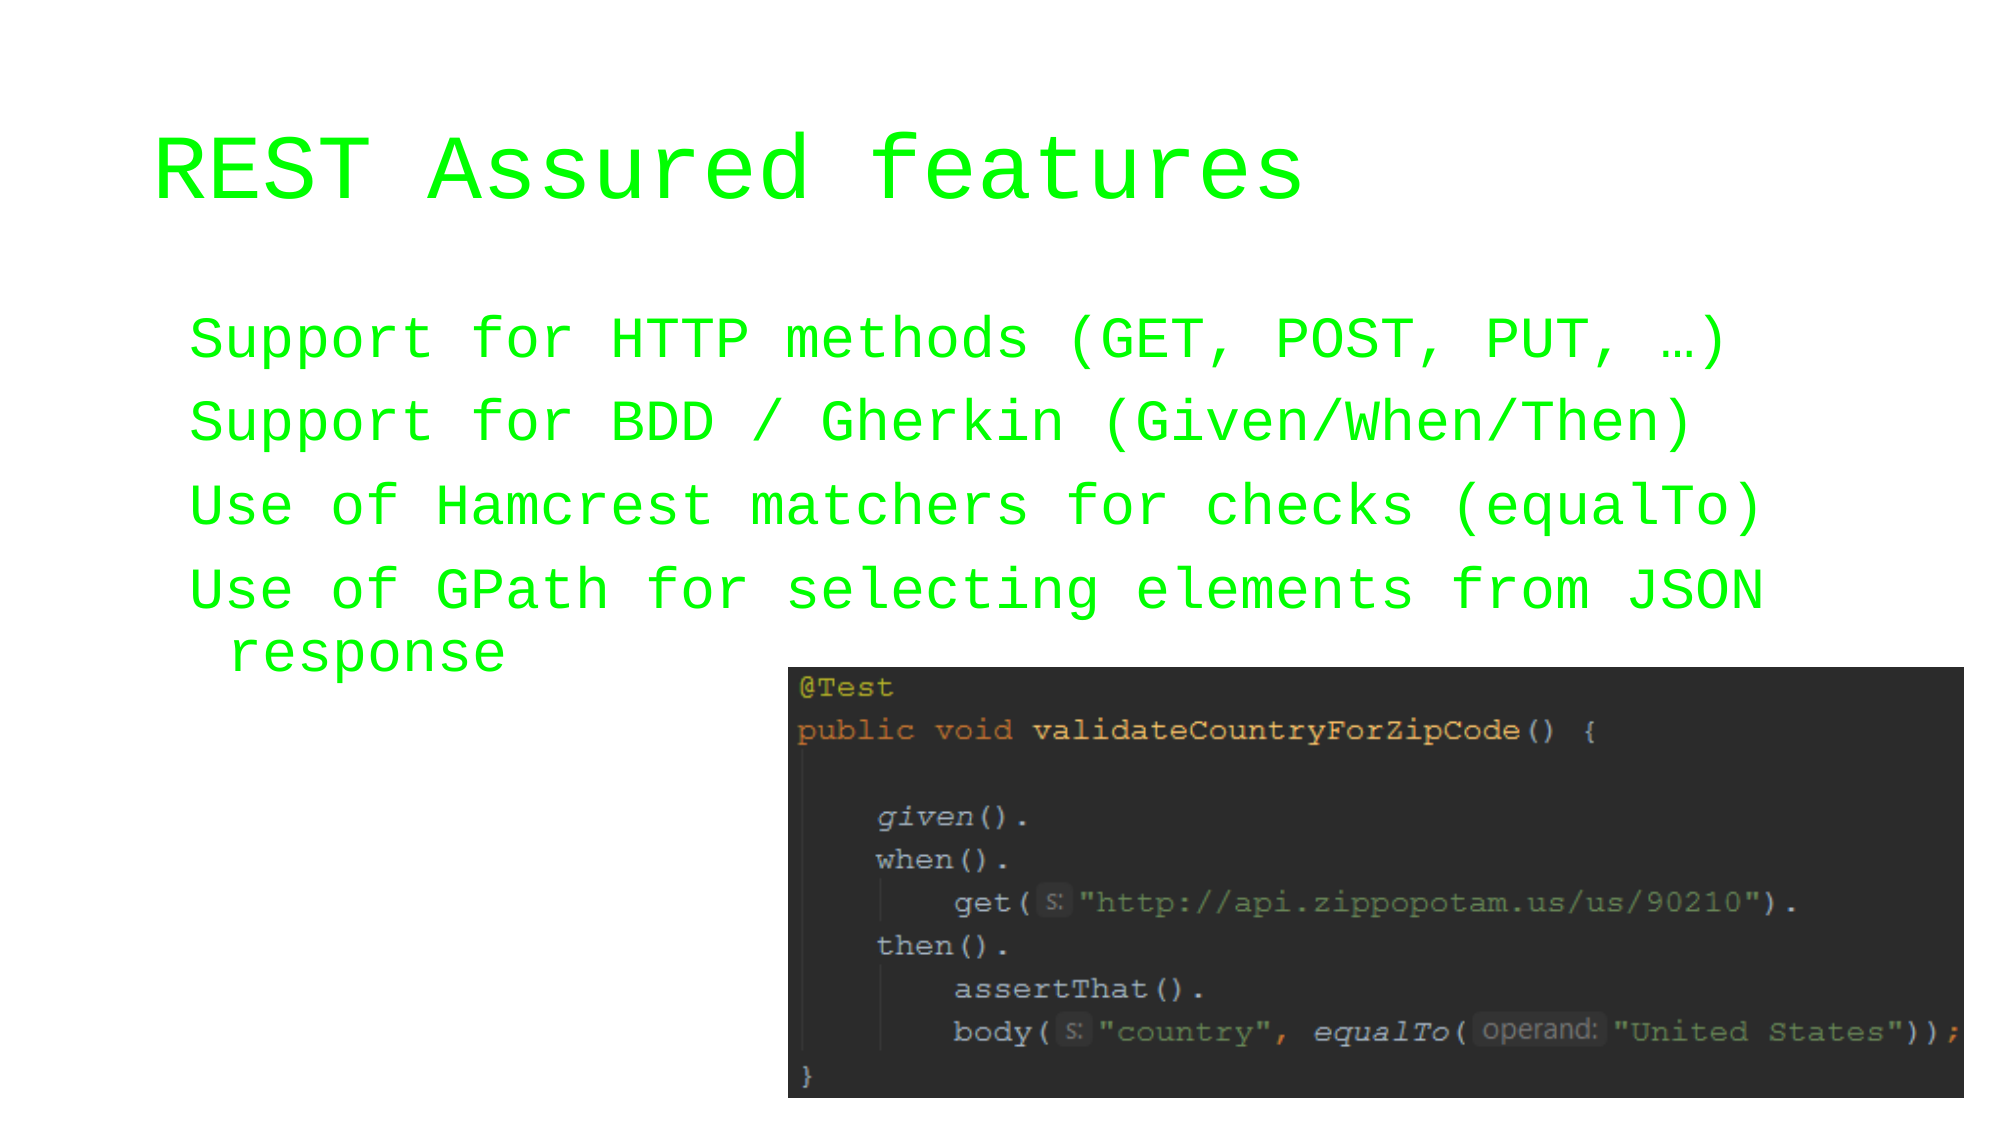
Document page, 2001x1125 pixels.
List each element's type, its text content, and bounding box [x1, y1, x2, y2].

list Support for HTTP methods (GET, POST, PUT, …) Support for BDD / Gherkin (Given/When/Then) Use of Hamcrest matchers for checks (equalTo) Use of GPath for selecting elements from JSON response [137, 299, 1863, 1014]
title REST Assured features [137, 59, 1863, 278]
picture [788, 668, 1964, 1099]
